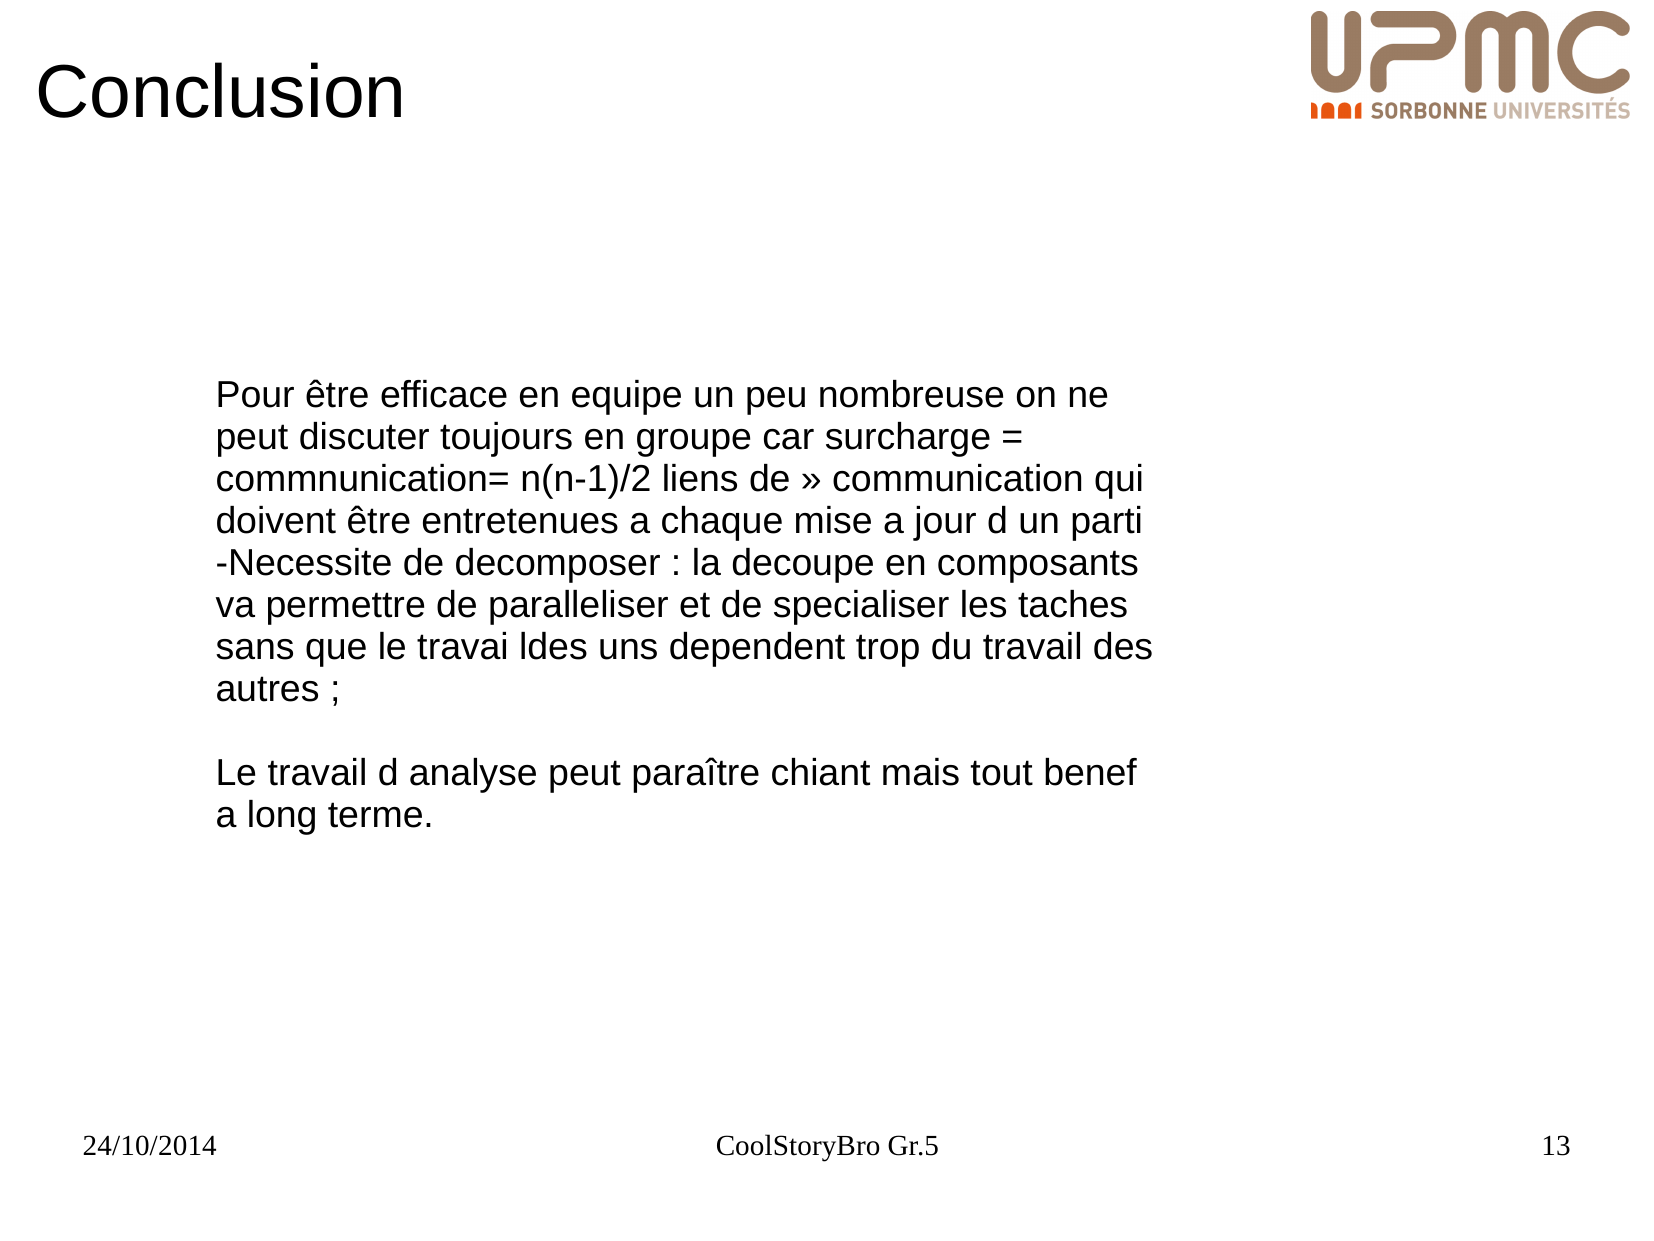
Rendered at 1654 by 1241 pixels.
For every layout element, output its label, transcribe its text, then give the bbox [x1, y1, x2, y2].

text_box Pour être efficace en equipe un peu nombreuse on ne peut discuter toujours en groupe car surcharge = commnunication= n(n-1)/2 liens de » communication qui doivent être entretenues a chaque mise a jour d un parti -Necessite de decomposer : la decoupe en composants va permettre de paralleliser et de specialiser les taches sans que le travai ldes uns dependent trop du travail des autres ; Le travail d analyse peut paraître chiant mais tout benef a long terme. [200, 366, 1182, 992]
picture [1311, 11, 1630, 120]
title Conclusion [35, 23, 1241, 160]
